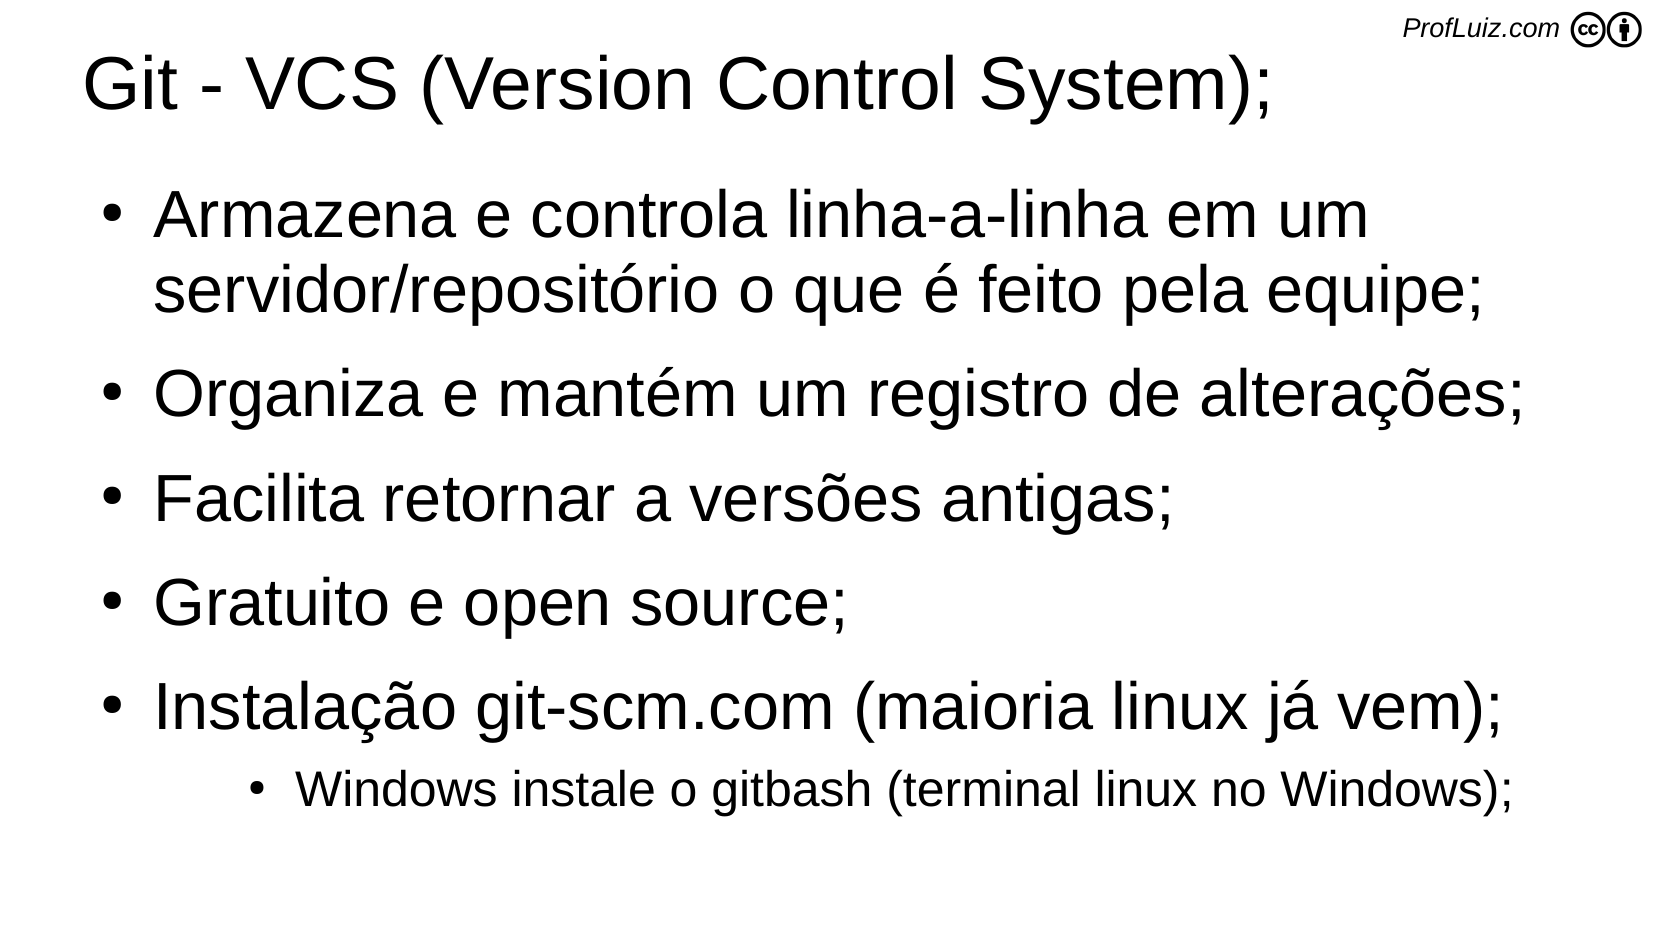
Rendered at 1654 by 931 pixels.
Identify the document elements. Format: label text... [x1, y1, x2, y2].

list Armazena e controla linha-a-linha em um servidor/repositório o que é feito pela equipe; Organiza e mantém um registro de alterações; Facilita retornar a versões antigas; Gratuito e open source; Instalação git-scm.com (maioria linux já vem); Windows instale o gitbash (terminal linux no Windows); [82, 177, 1571, 839]
picture [1570, 11, 1642, 48]
title Git - VCS (Version Control System); [82, 37, 1571, 130]
